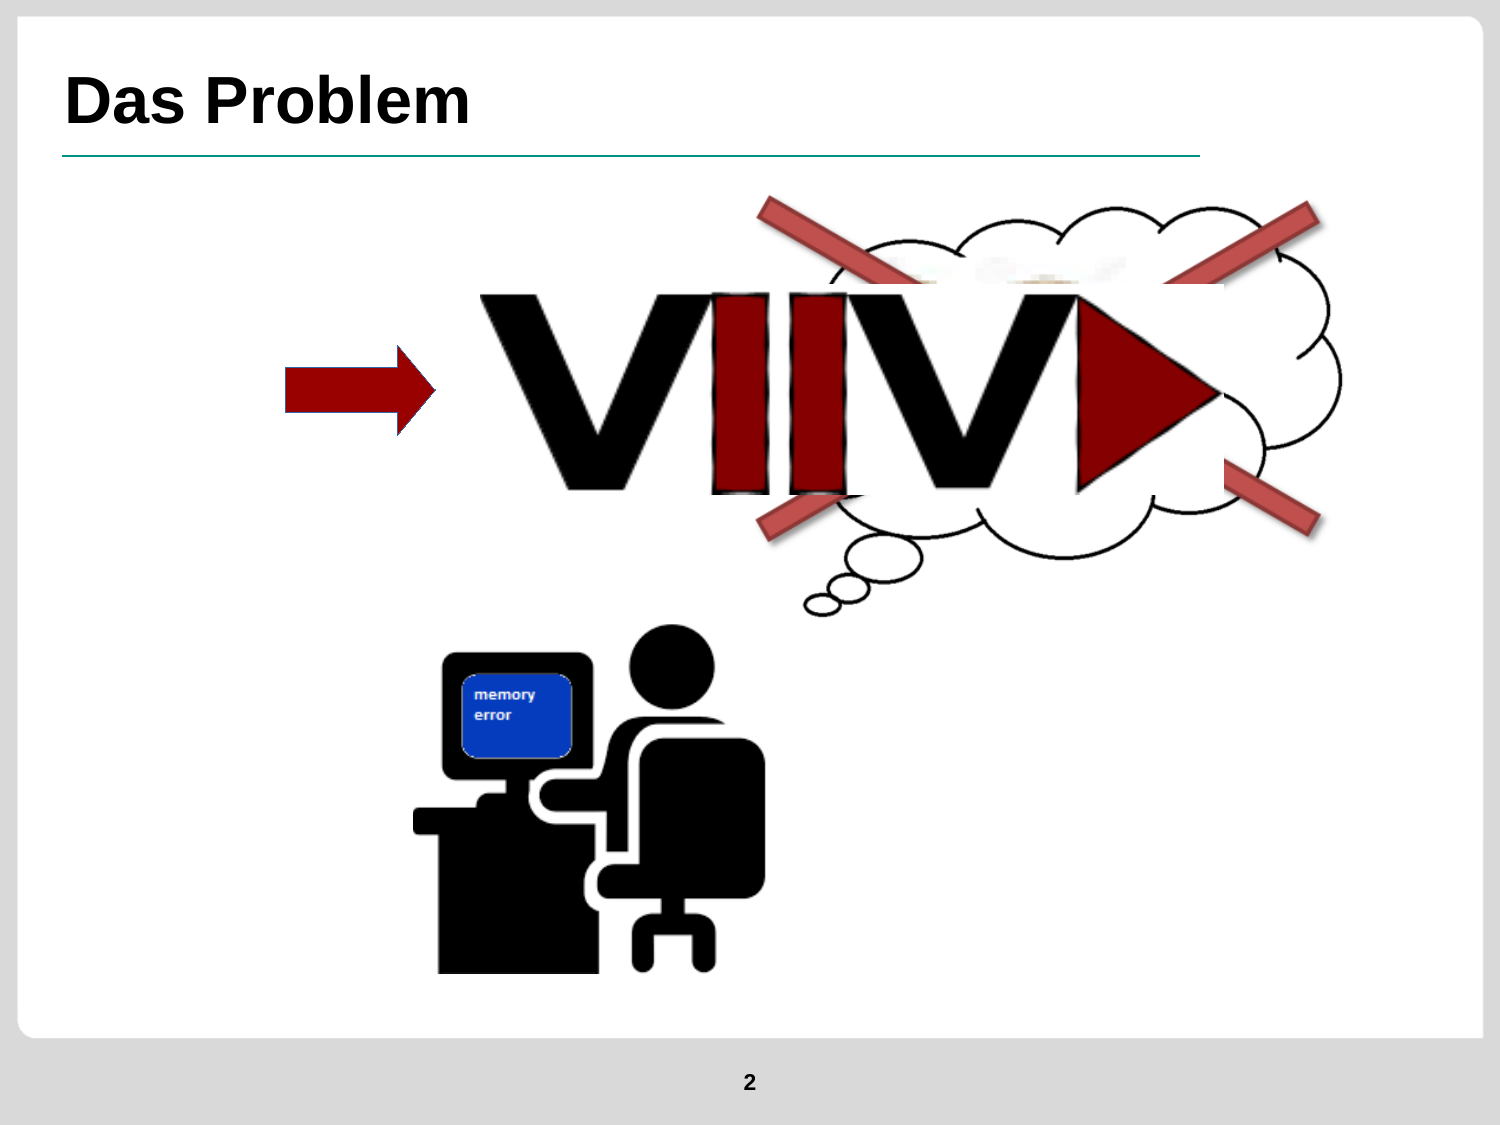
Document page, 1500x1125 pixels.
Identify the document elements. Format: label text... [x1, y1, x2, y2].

picture [0, 0, 1500, 1125]
text_box [285, 345, 436, 436]
title Das Problem [64, 54, 1114, 147]
